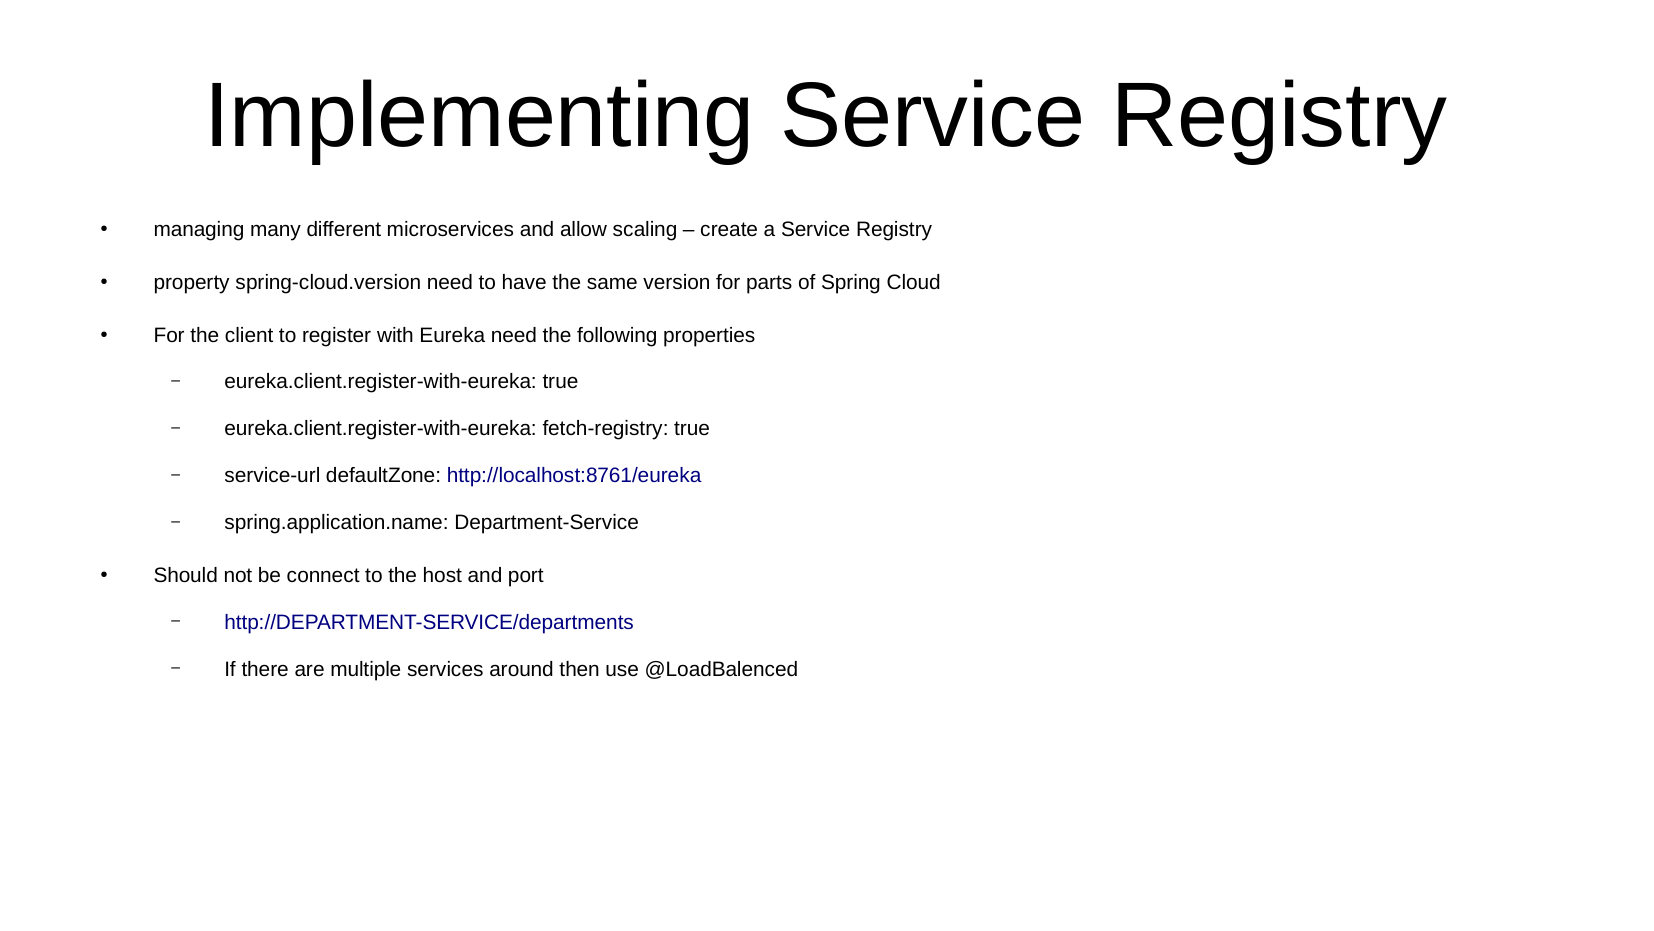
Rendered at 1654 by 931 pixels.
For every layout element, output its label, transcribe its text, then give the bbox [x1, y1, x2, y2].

title Implementing Service Registry [82, 37, 1571, 193]
list managing many different microservices and allow scaling – create a Service Registry property spring-cloud.version need to have the same version for parts of Spring Cloud For the client to register with Eureka need the following properties eureka.client.register-with-eureka: true eureka.client.register-with-eureka: fetch-registry: true service-url defaultZone: http://localhost:8761/eureka spring.application.name: Department-Service Should not be connect to the host and port http://DEPARTMENT-SERVICE/departments If there are multiple services around then use @LoadBalenced [82, 217, 1636, 916]
